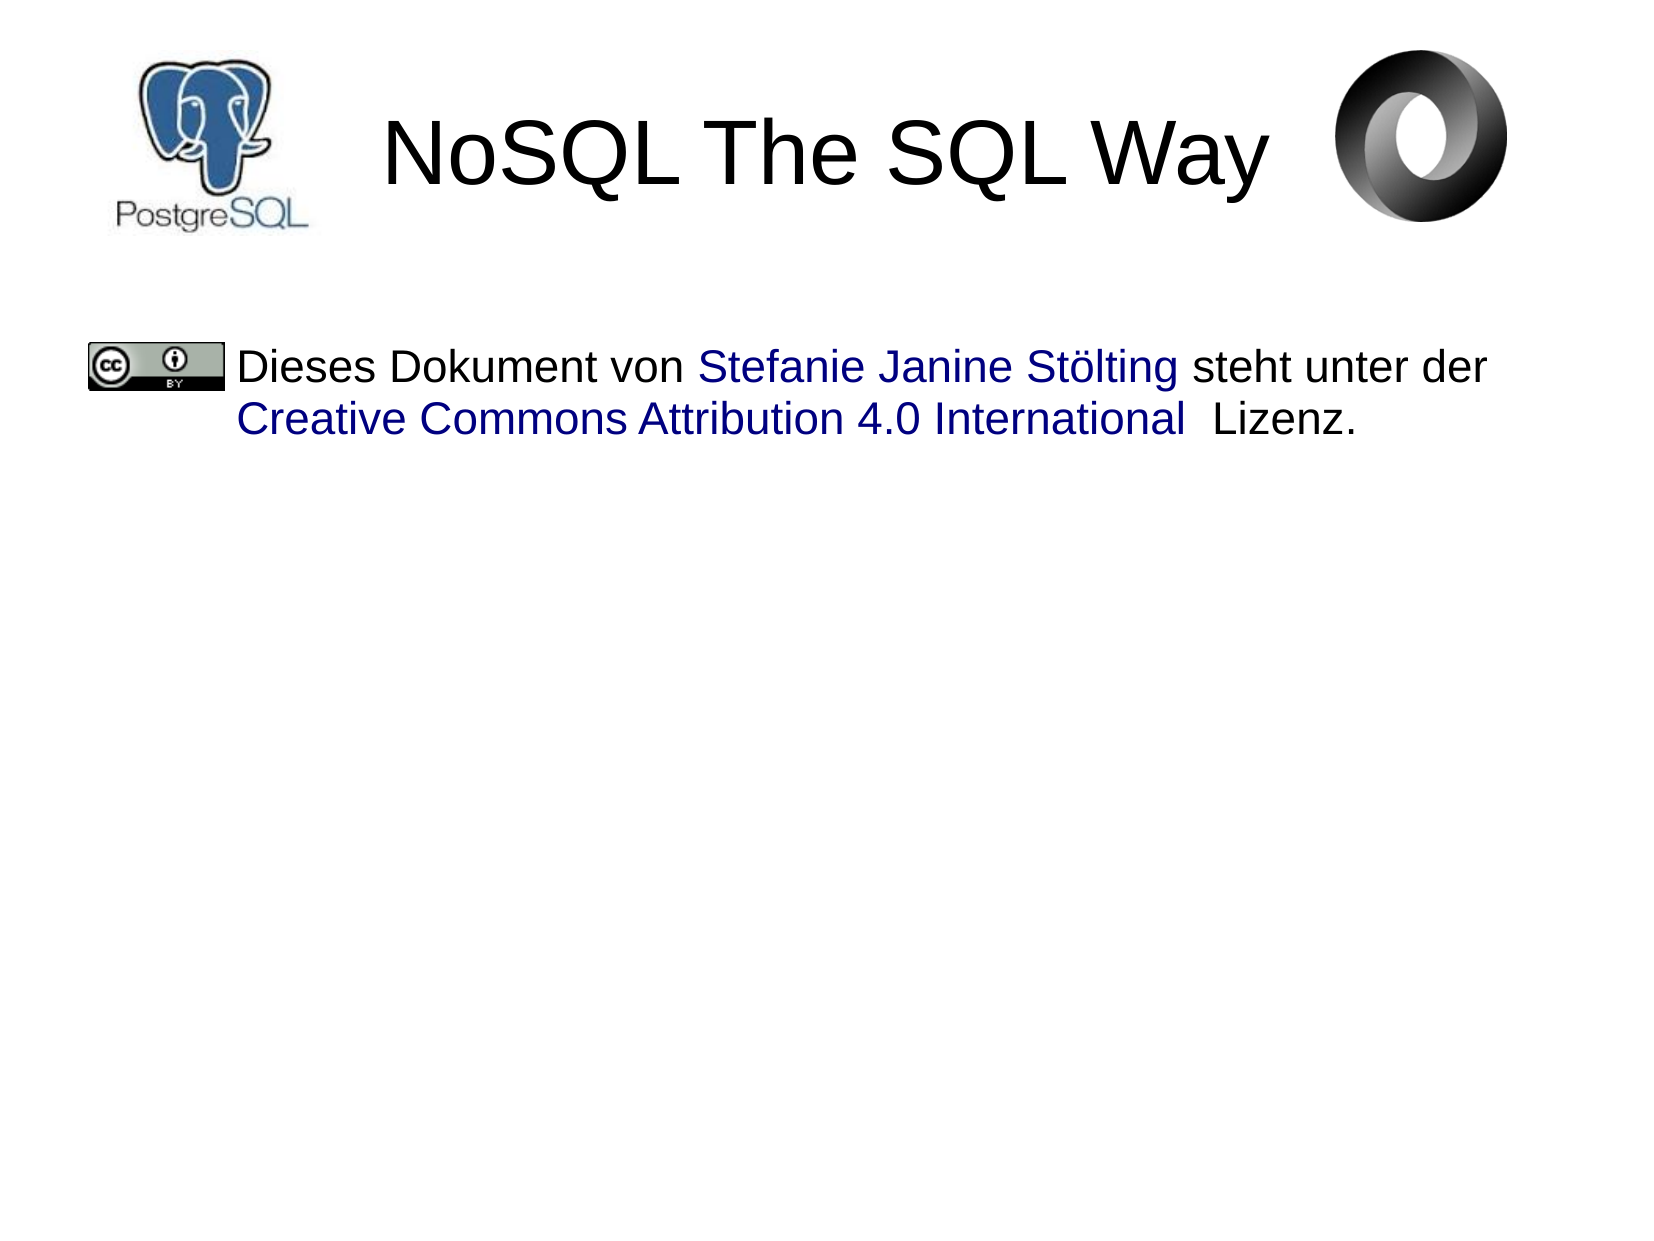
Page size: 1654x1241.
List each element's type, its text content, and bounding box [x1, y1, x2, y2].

title NoSQL The SQL Way [82, 49, 1571, 257]
picture [88, 342, 225, 391]
list Dieses Dokument von Stefanie Janine Stölting steht unter derCreative Commons Attribution 4.0 International Lizenz. [165, 290, 1583, 1010]
picture [58, 50, 356, 236]
picture [1335, 50, 1507, 222]
